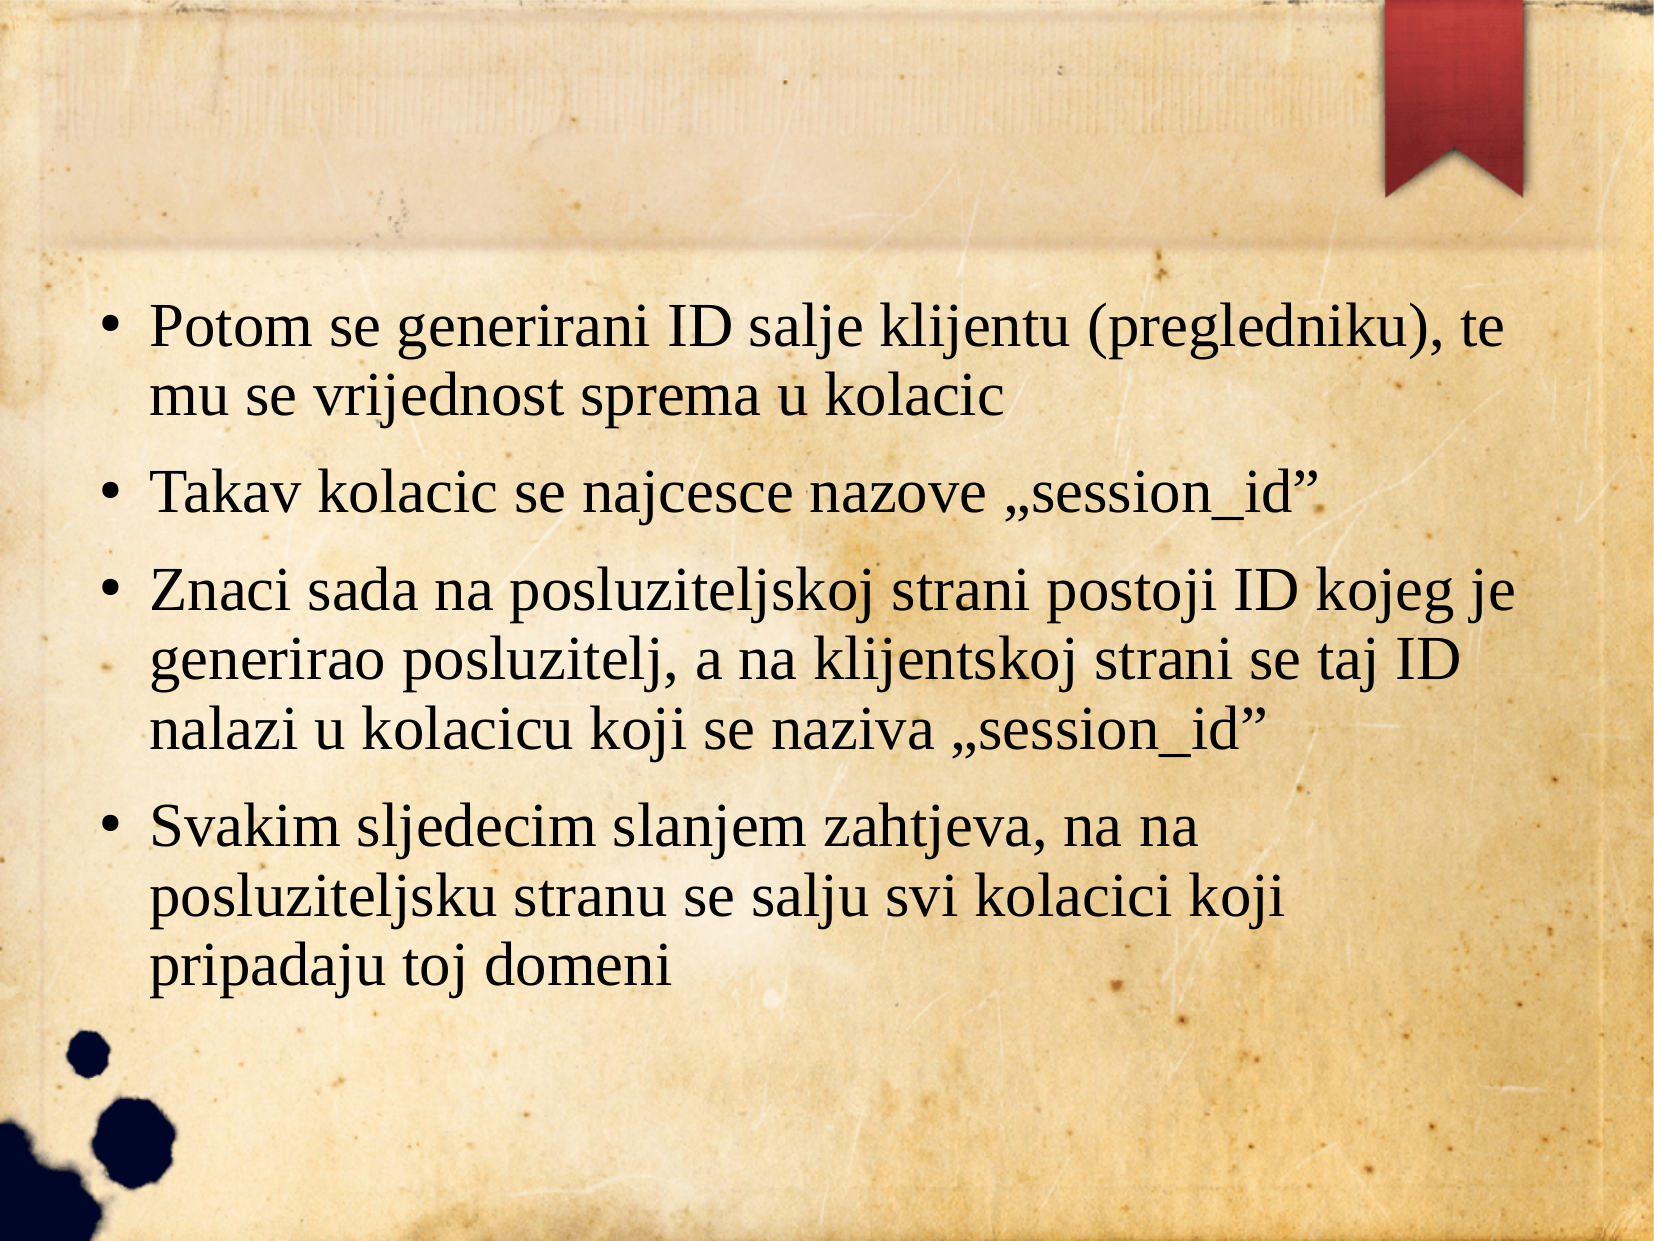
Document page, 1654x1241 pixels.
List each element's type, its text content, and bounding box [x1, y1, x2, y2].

picture [0, 0, 1654, 1241]
list Potom se generirani ID salje klijentu (pregledniku), te mu se vrijednost sprema u kolacic Takav kolacic se najcesce nazove „session_id” Znaci sada na posluziteljskoj strani postoji ID kojeg je generirao posluzitelj, a na klijentskoj strani se taj ID nalazi u kolacicu koji se naziva „session_id” Svakim sljedecim slanjem zahtjeva, na na posluziteljsku stranu se salju svi kolacici koji pripadaju toj domeni [82, 290, 1538, 1010]
